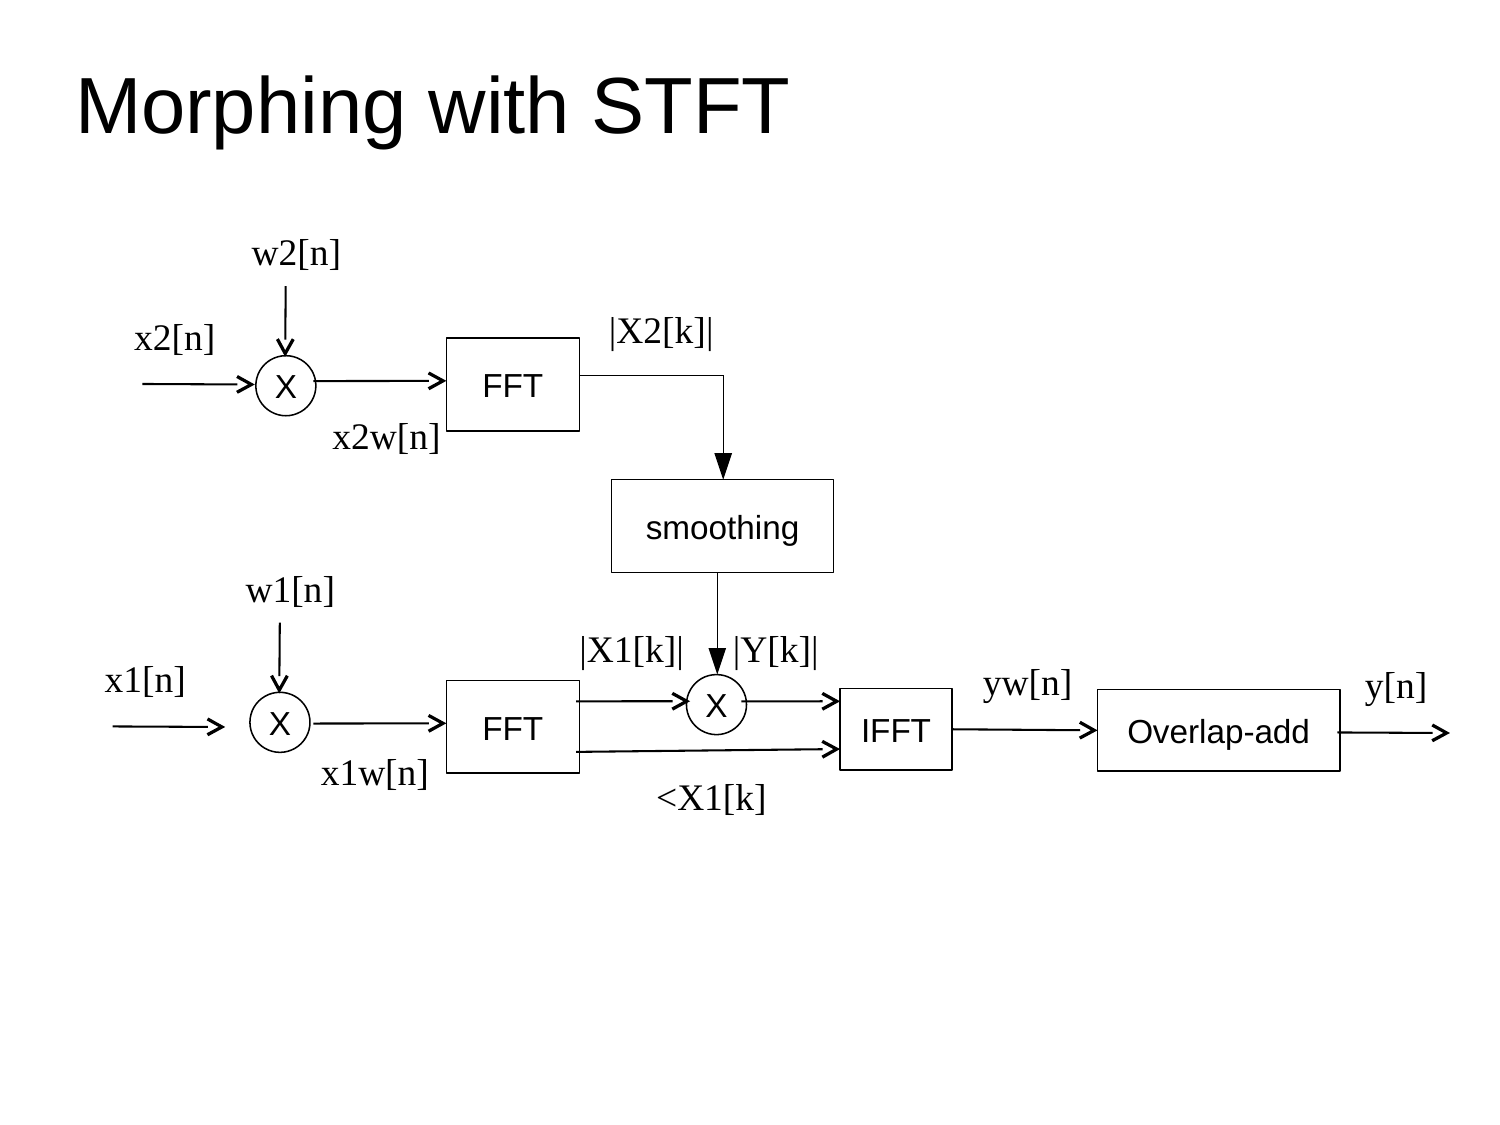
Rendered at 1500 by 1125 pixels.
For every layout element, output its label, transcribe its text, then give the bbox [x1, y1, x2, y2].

text_box x1[n] [89, 651, 201, 709]
text_box w2[n] [236, 224, 356, 282]
text_box |X1[k]| [564, 621, 699, 679]
text_box Overlap-add [1097, 689, 1340, 771]
text_box yw[n] [968, 654, 1088, 712]
text_box |X2[k]| [594, 302, 729, 360]
text_box IFFT [840, 688, 952, 770]
text_box <X1[k] [641, 769, 782, 827]
text_box w1[n] [230, 561, 351, 618]
text_box X [686, 674, 747, 735]
text_box |Y[k]| [718, 621, 834, 679]
text_box y[n] [1350, 657, 1443, 715]
text_box smoothing [611, 479, 834, 573]
text_box x2w[n] [317, 408, 456, 465]
text_box X [255, 355, 316, 416]
text_box FFT [446, 337, 580, 431]
title Morphing with STFT [75, 12, 1426, 201]
text_box x1w[n] [306, 744, 444, 802]
text_box FFT [446, 680, 580, 774]
text_box X [249, 692, 310, 753]
text_box x2[n] [119, 309, 231, 366]
